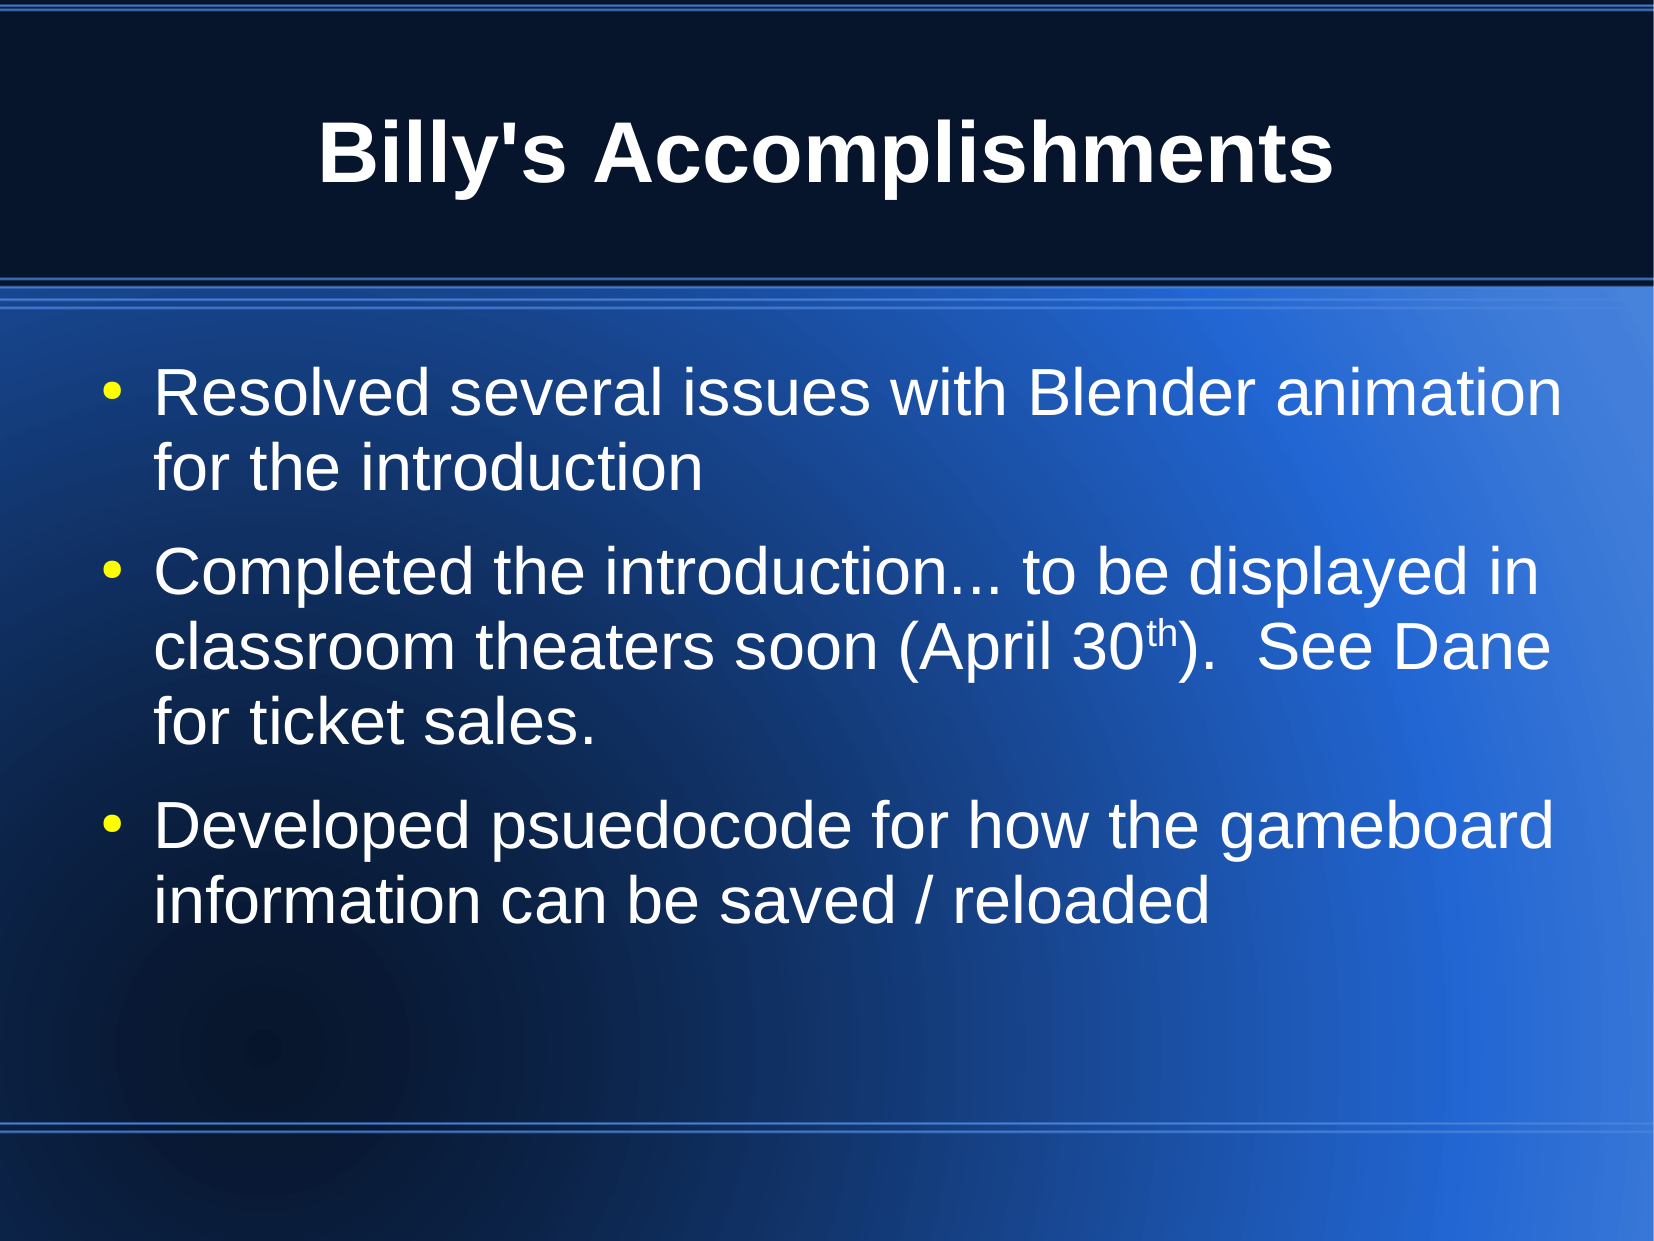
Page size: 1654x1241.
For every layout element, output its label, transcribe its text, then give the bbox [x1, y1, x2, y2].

list Resolved several issues with Blender animation for the introduction Completed the introduction... to be displayed in classroom theaters soon (April 30th). See Dane for ticket sales. Developed psuedocode for how the gameboard information can be saved / reloaded [82, 355, 1571, 1058]
picture [0, 0, 1654, 1241]
title Billy's Accomplishments [82, 49, 1571, 257]
